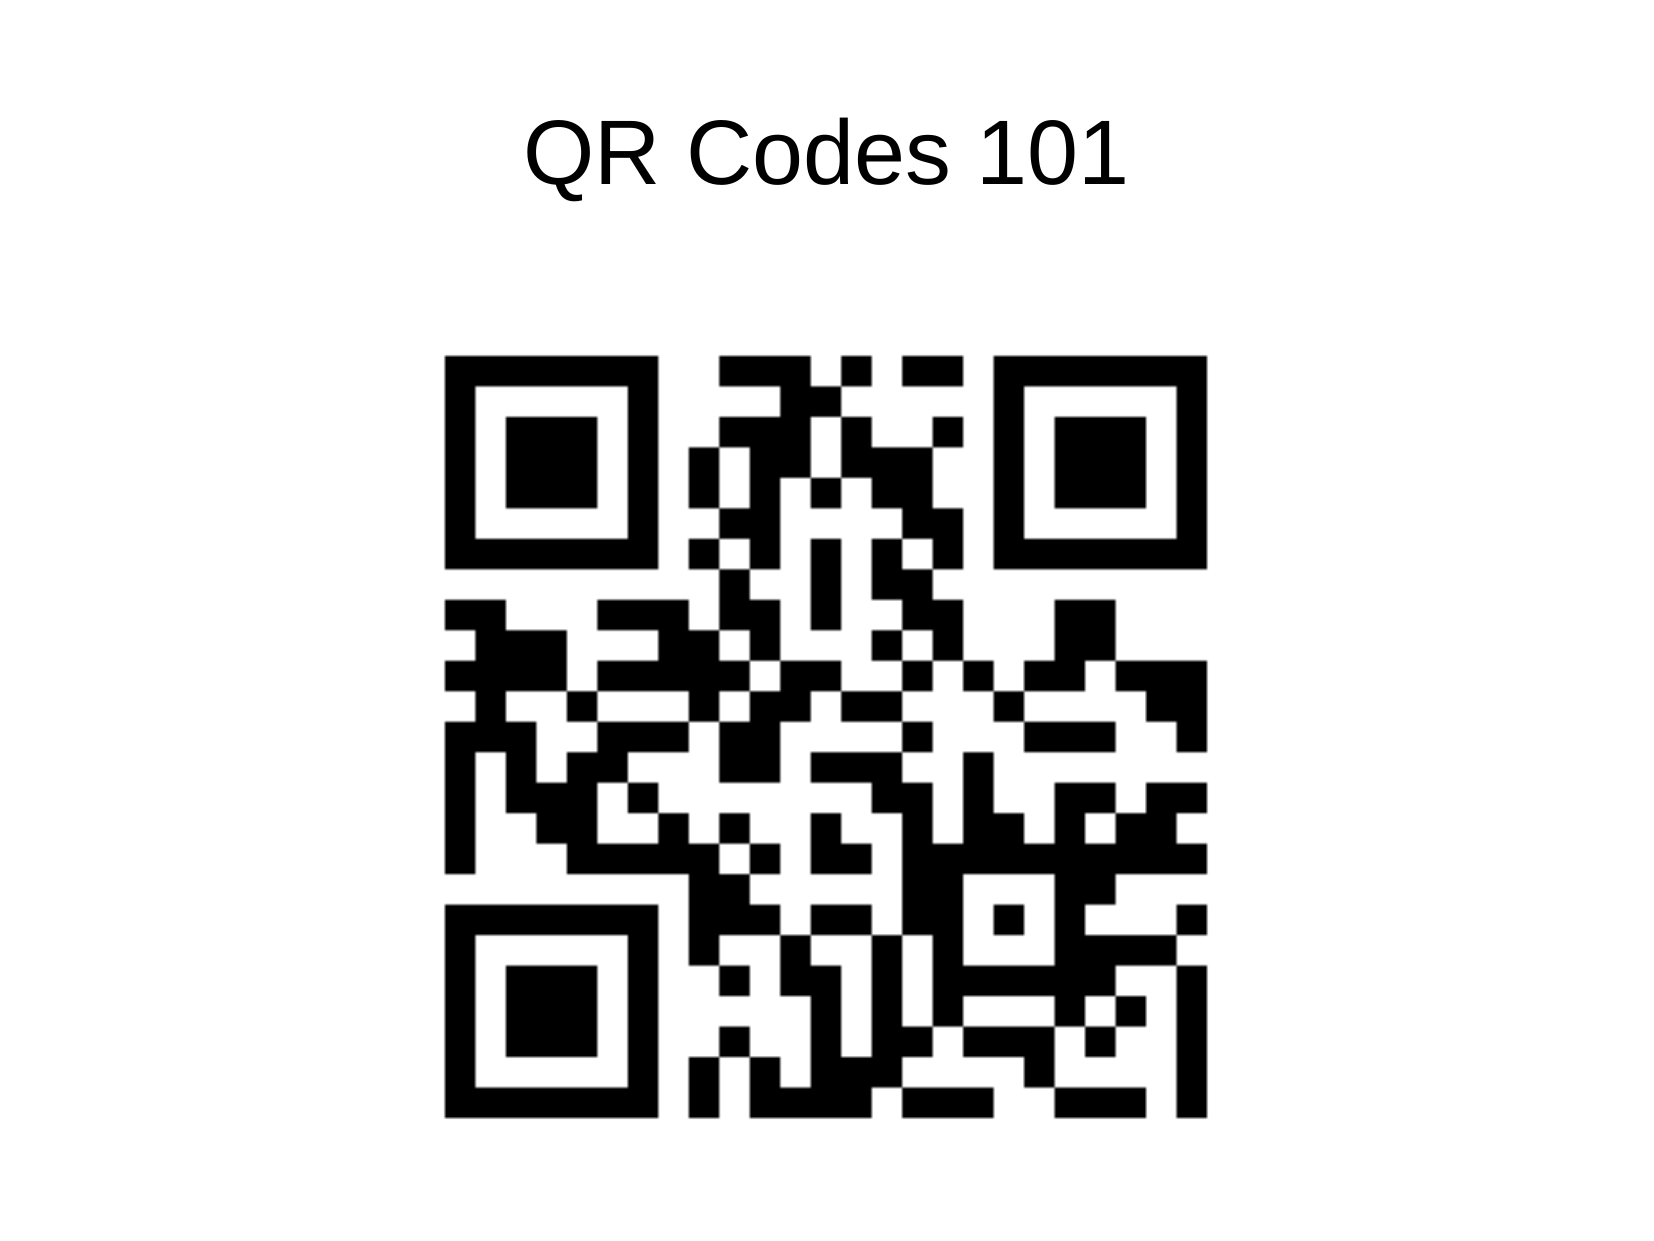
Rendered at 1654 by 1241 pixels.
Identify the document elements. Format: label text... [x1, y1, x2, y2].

picture [324, 235, 1330, 1241]
title QR Codes 101 [82, 49, 1571, 257]
